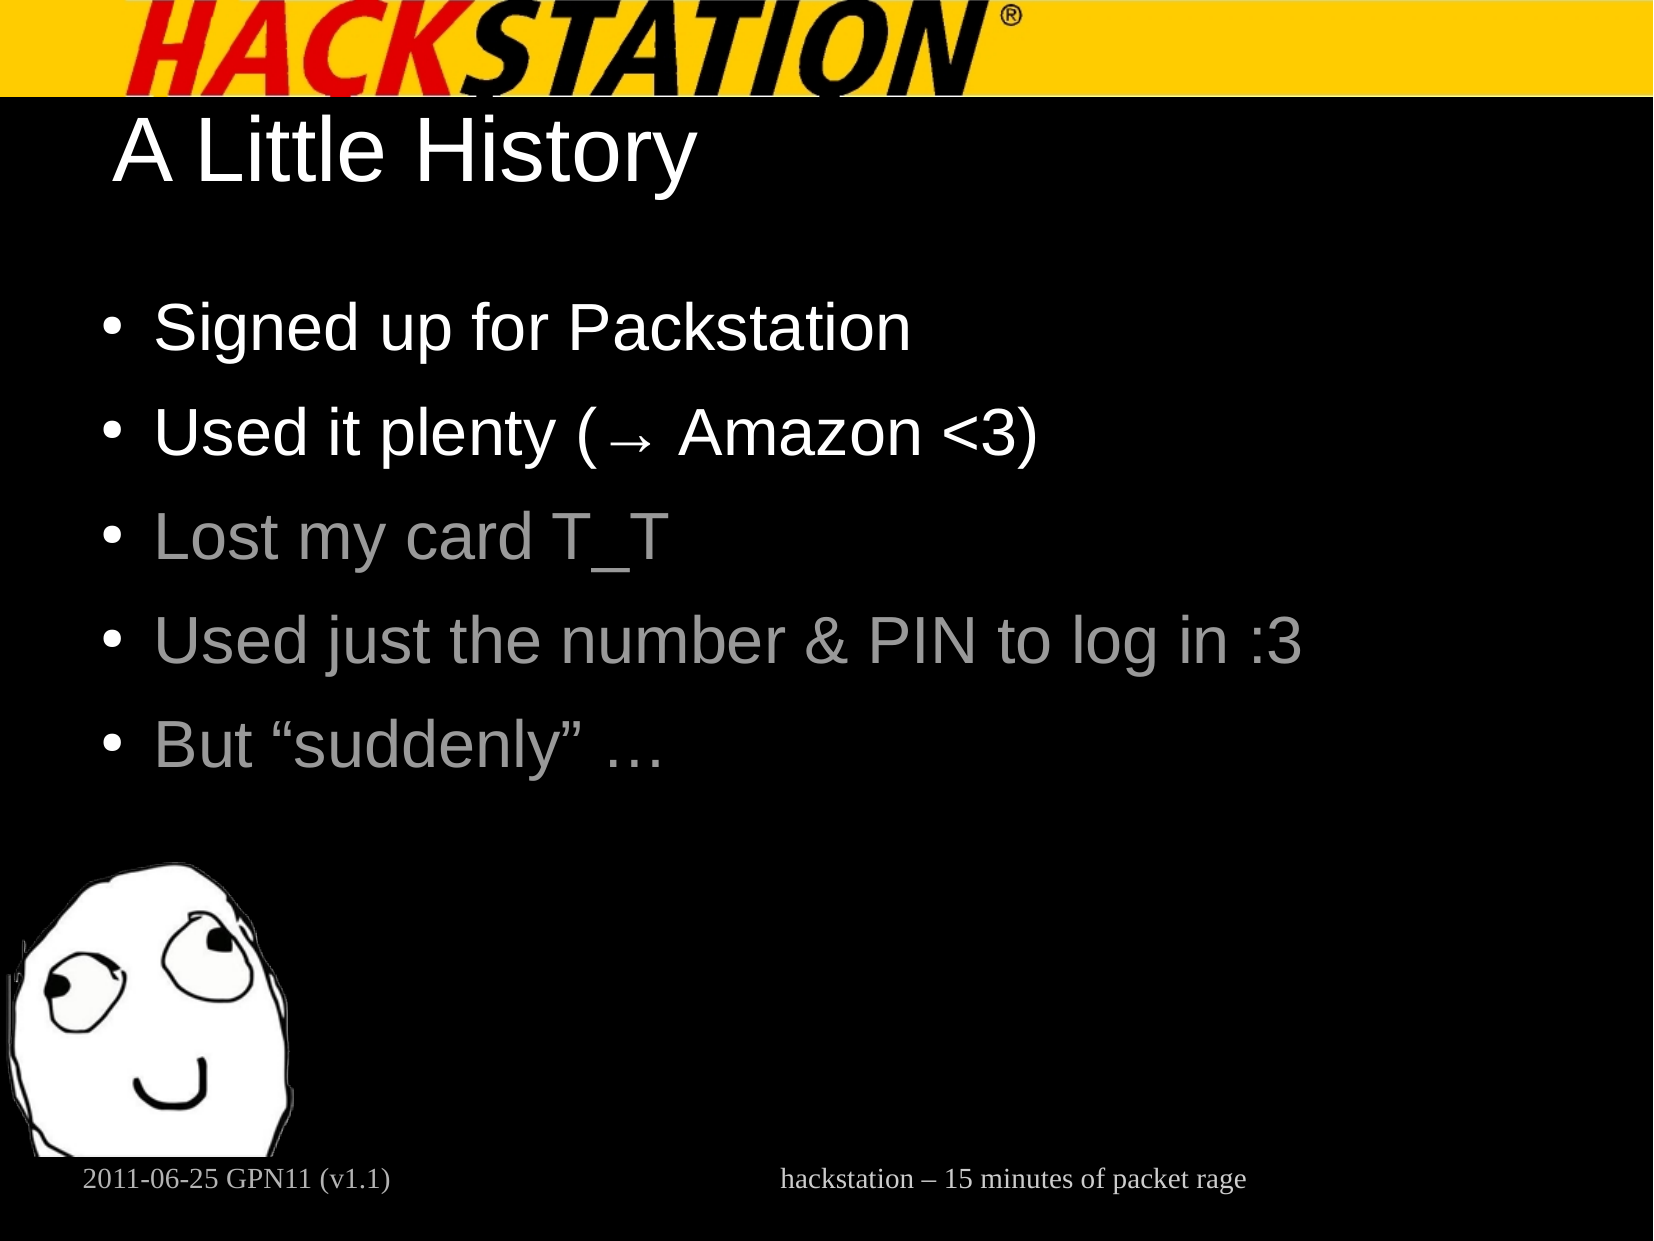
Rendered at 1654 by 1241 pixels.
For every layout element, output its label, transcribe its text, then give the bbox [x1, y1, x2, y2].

list Signed up for Packstation Used it plenty (→ Amazon <3) Lost my card T_T Used just the number & PIN to log in :3 But “suddenly” … [82, 290, 1571, 1163]
title A Little History [112, 75, 1571, 226]
picture [0, 0, 1653, 97]
picture [0, 862, 338, 1157]
